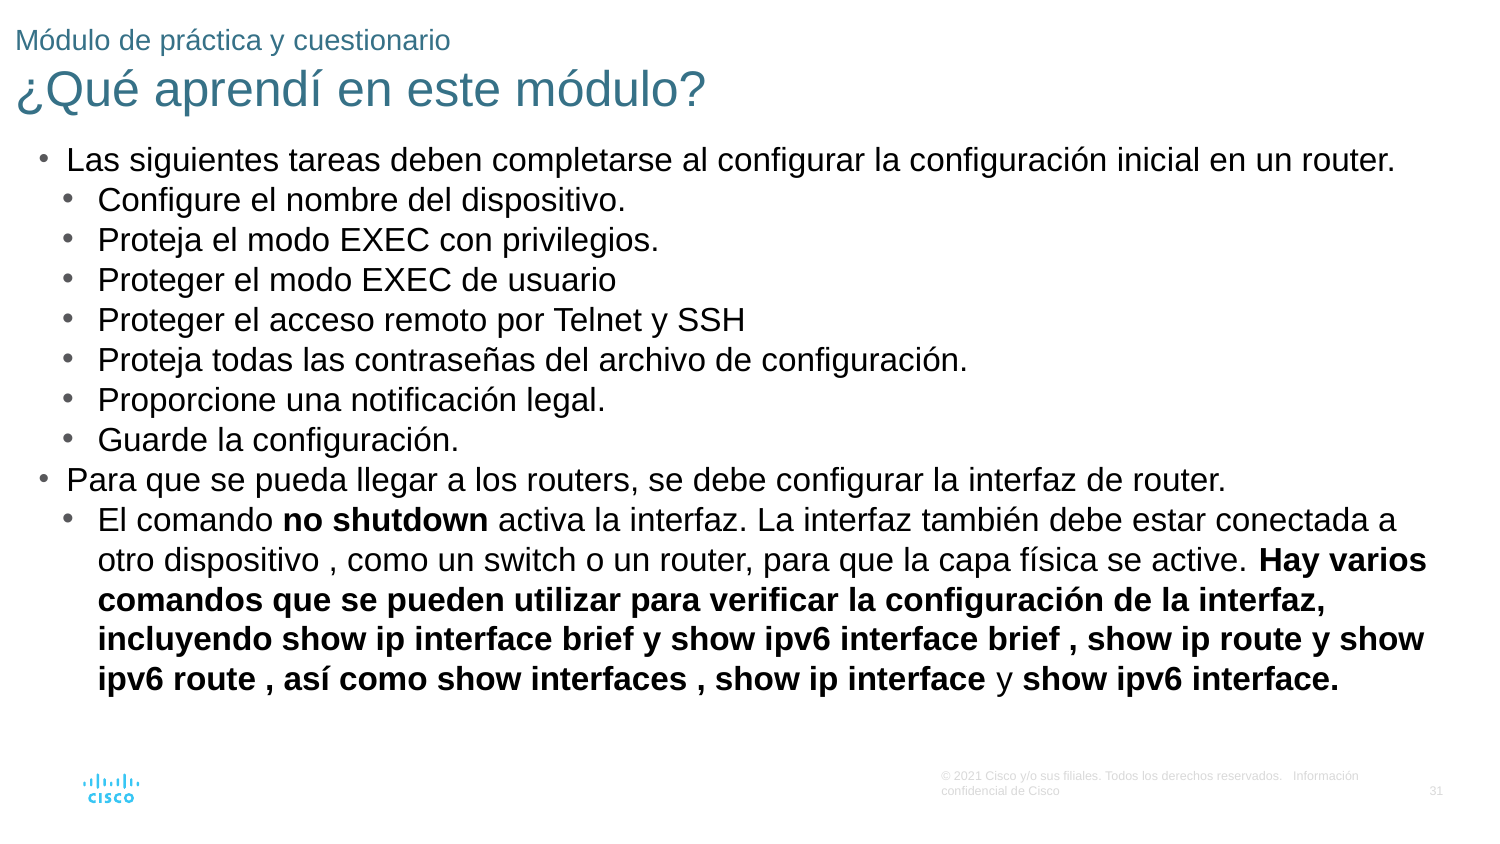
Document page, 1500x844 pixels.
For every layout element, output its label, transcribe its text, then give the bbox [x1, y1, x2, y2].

list Las siguientes tareas deben completarse al configurar la configuración inicial en un router. Configure el nombre del dispositivo. Proteja el modo EXEC con privilegios. Proteger el modo EXEC de usuario Proteger el acceso remoto por Telnet y SSH Proteja todas las contraseñas del archivo de configuración. Proporcione una notificación legal. Guarde la configuración. Para que se pueda llegar a los routers, se debe configurar la interfaz de router. El comando no shutdown activa la interfaz. La interfaz también debe estar conectada a otro dispositivo , como un switch o un router, para que la capa física se active. Hay varios comandos que se pueden utilizar para verificar la configuración de la interfaz, incluyendo show ip interface brief y show ipv6 interface brief , show ip route y show ipv6 route , así como show interfaces , show ip interface y show ipv6 interface. [23, 131, 1476, 813]
title Módulo de práctica y cuestionario ¿Qué aprendí en este módulo? [0, 6, 1500, 131]
